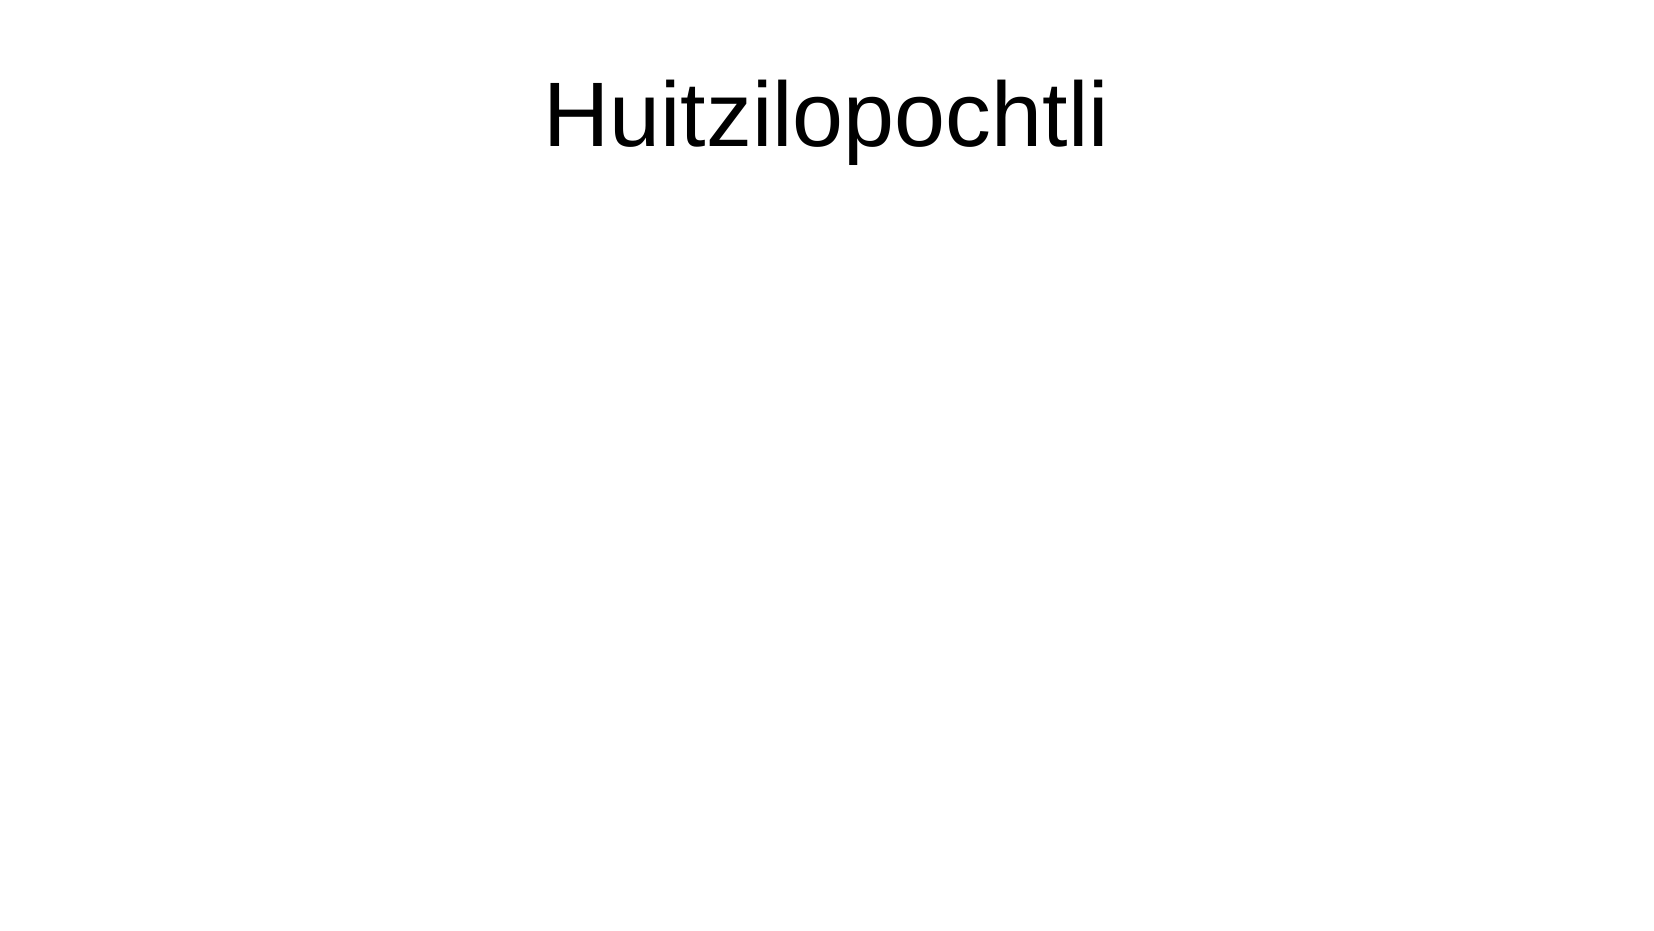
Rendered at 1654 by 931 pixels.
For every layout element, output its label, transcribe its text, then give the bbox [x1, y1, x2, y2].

title Huitzilopochtli [82, 37, 1571, 193]
